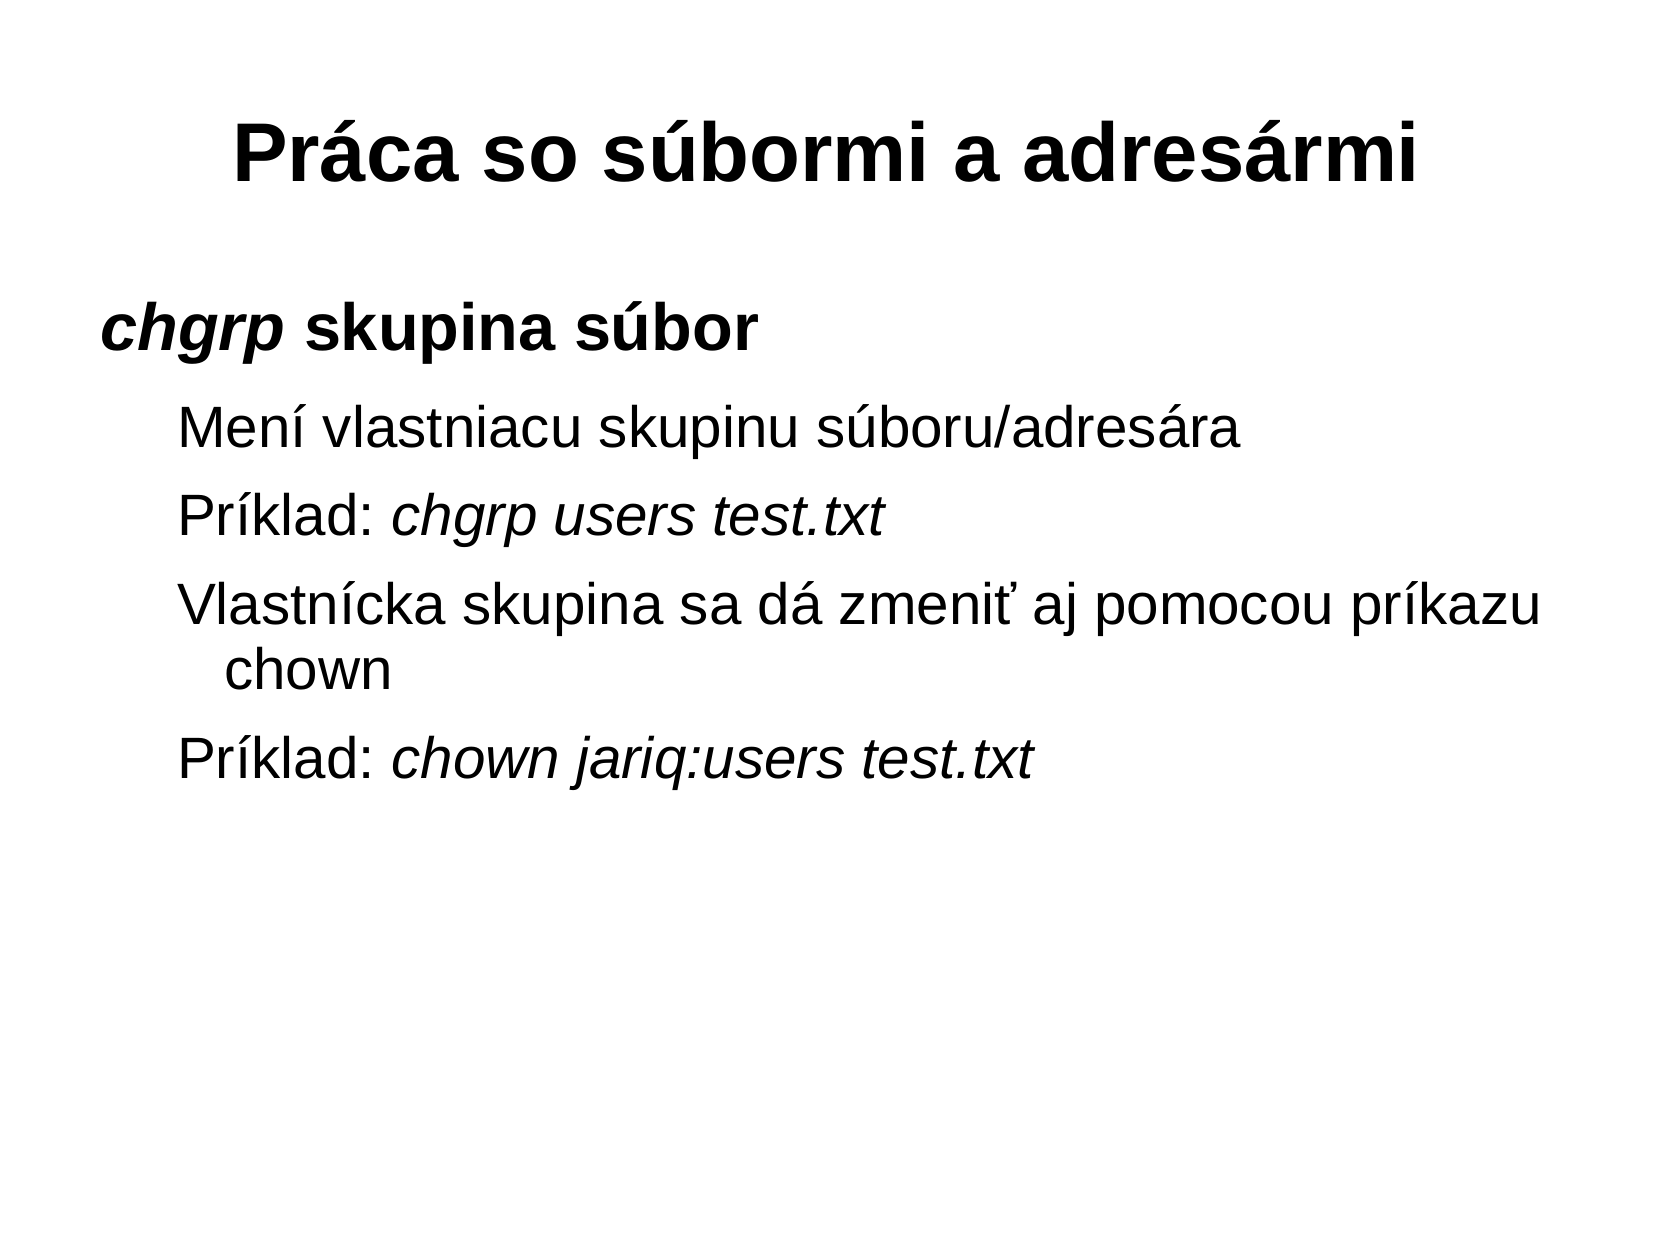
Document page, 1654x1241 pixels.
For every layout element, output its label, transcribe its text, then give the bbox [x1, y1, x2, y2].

title Práca so súbormi a adresármi [82, 49, 1571, 257]
list chgrp skupina súbor Mení vlastniacu skupinu súboru/adresára Príklad: chgrp users test.txt Vlastnícka skupina sa dá zmeniť aj pomocou príkazu chown Príklad: chown jariq:users test.txt [82, 290, 1571, 1123]
